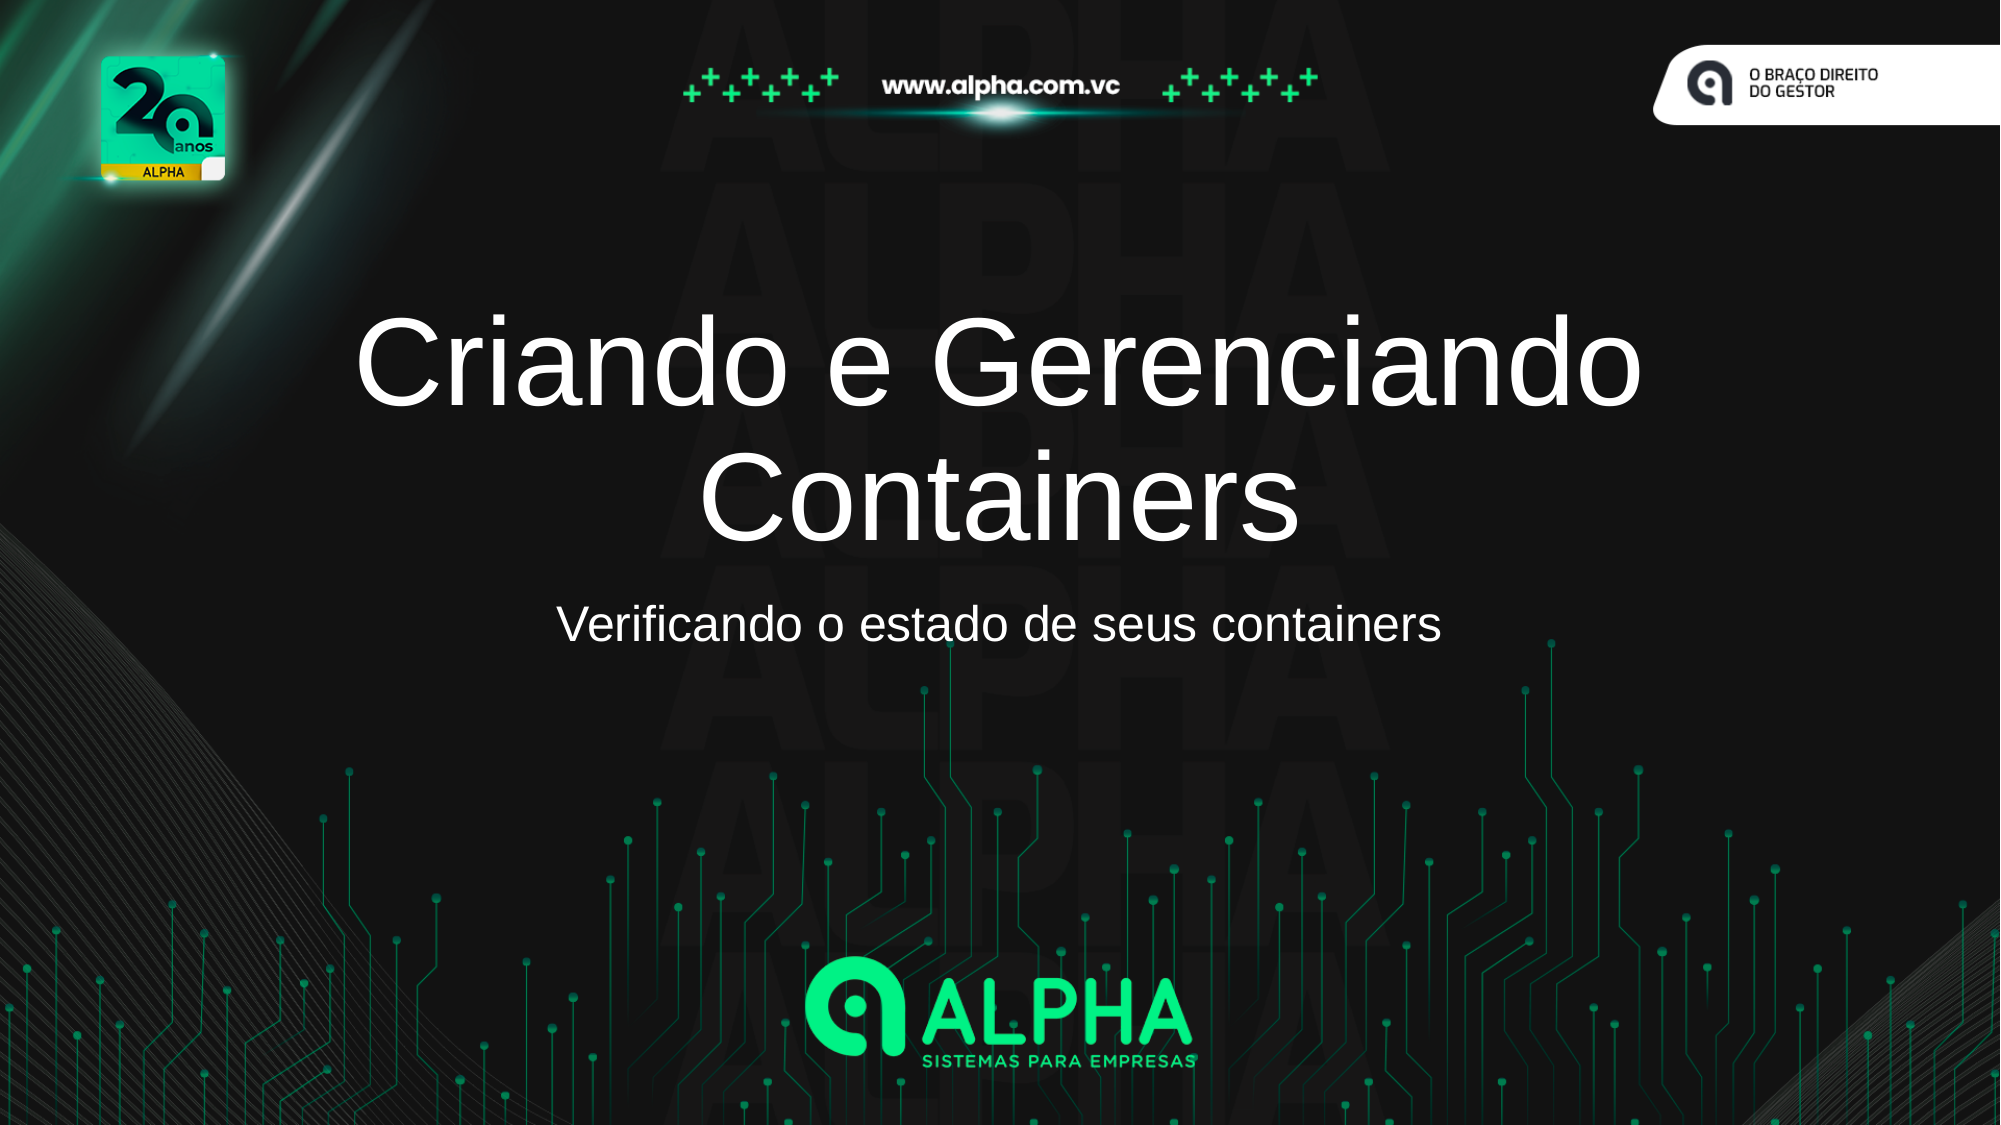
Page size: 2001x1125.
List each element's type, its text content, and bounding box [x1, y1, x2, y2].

picture [0, 0, 2000, 1125]
text_box Criando e Gerenciando Containers [249, 184, 1750, 576]
text_box Verificando o estado de seus containers [249, 590, 1750, 862]
